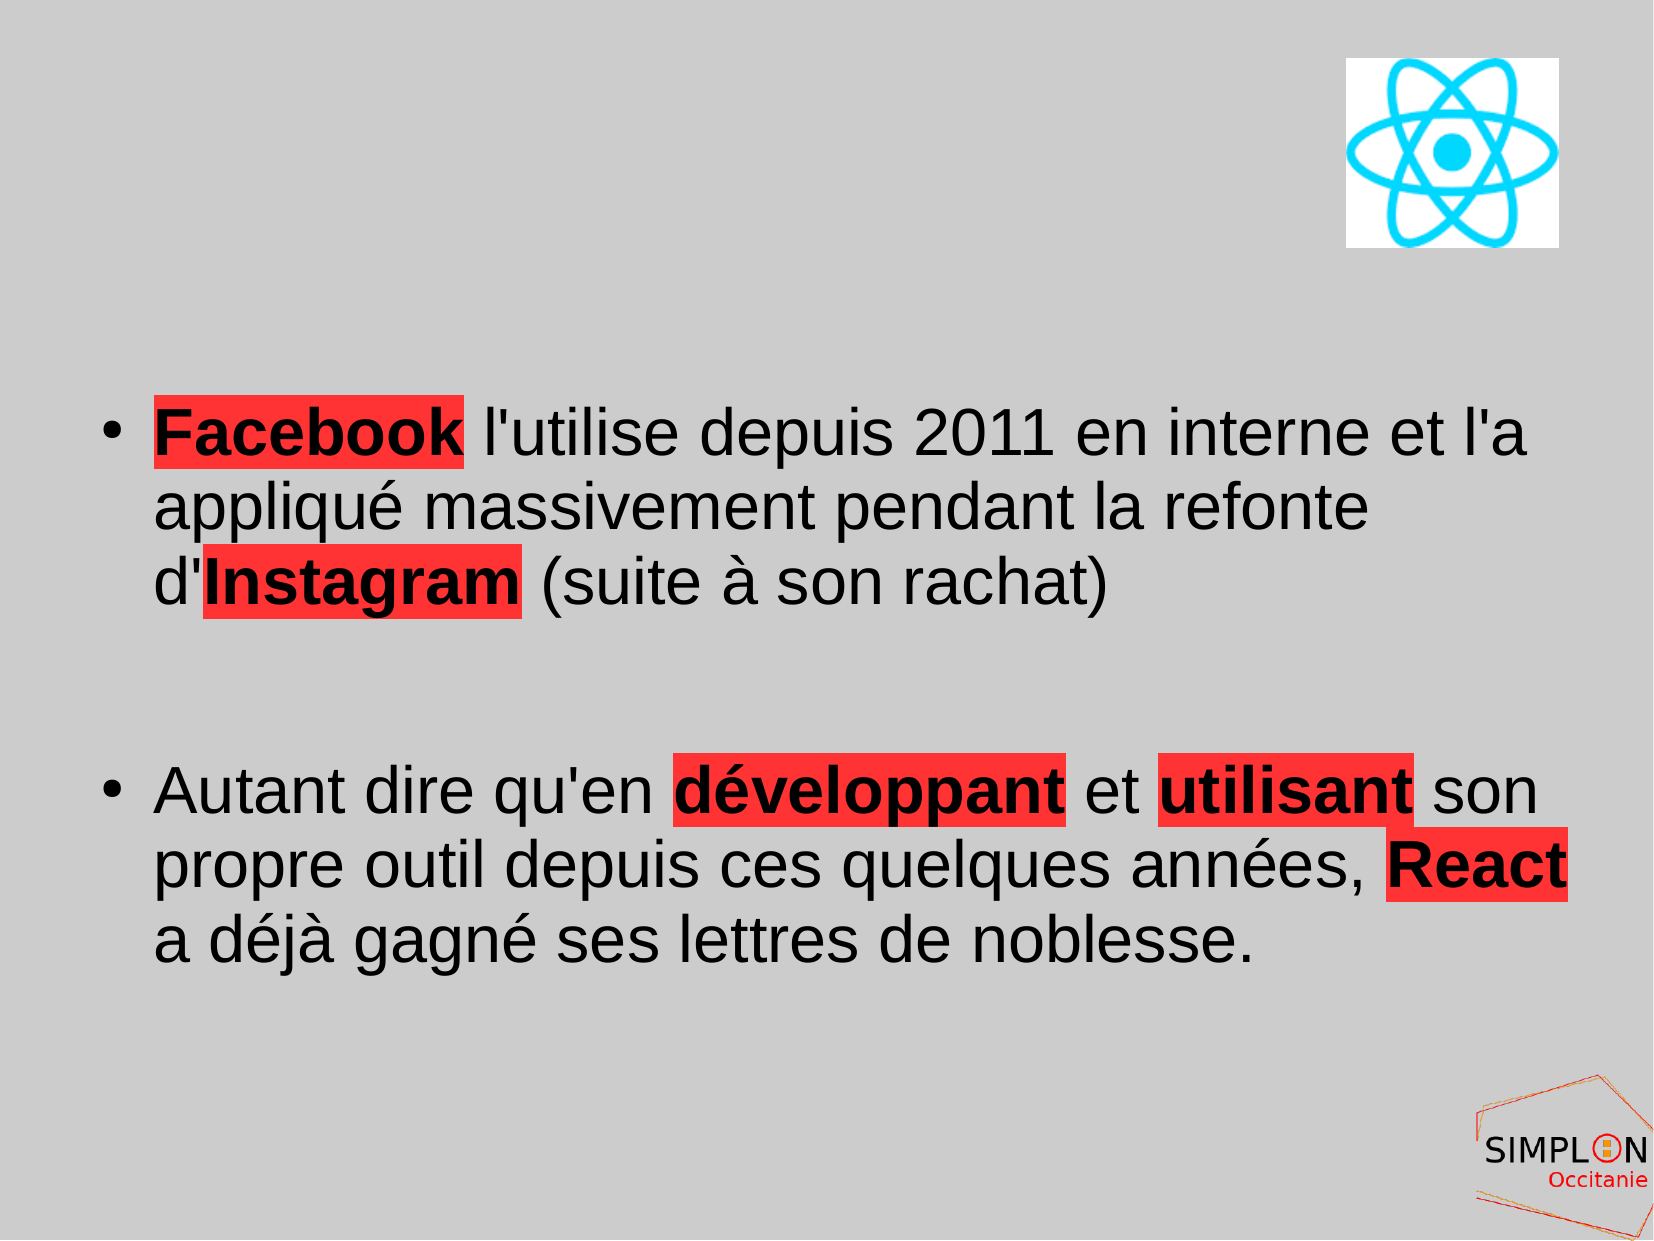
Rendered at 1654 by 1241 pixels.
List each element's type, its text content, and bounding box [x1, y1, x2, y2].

picture [1346, 58, 1559, 249]
picture [1476, 1074, 1654, 1241]
list Facebook l'utilise depuis 2011 en interne et l'a appliqué massivement pendant la refonte d'Instagram (suite à son rachat) Autant dire qu'en développant et utilisant son propre outil depuis ces quelques années, React a déjà gagné ses lettres de noblesse. [82, 290, 1571, 1010]
